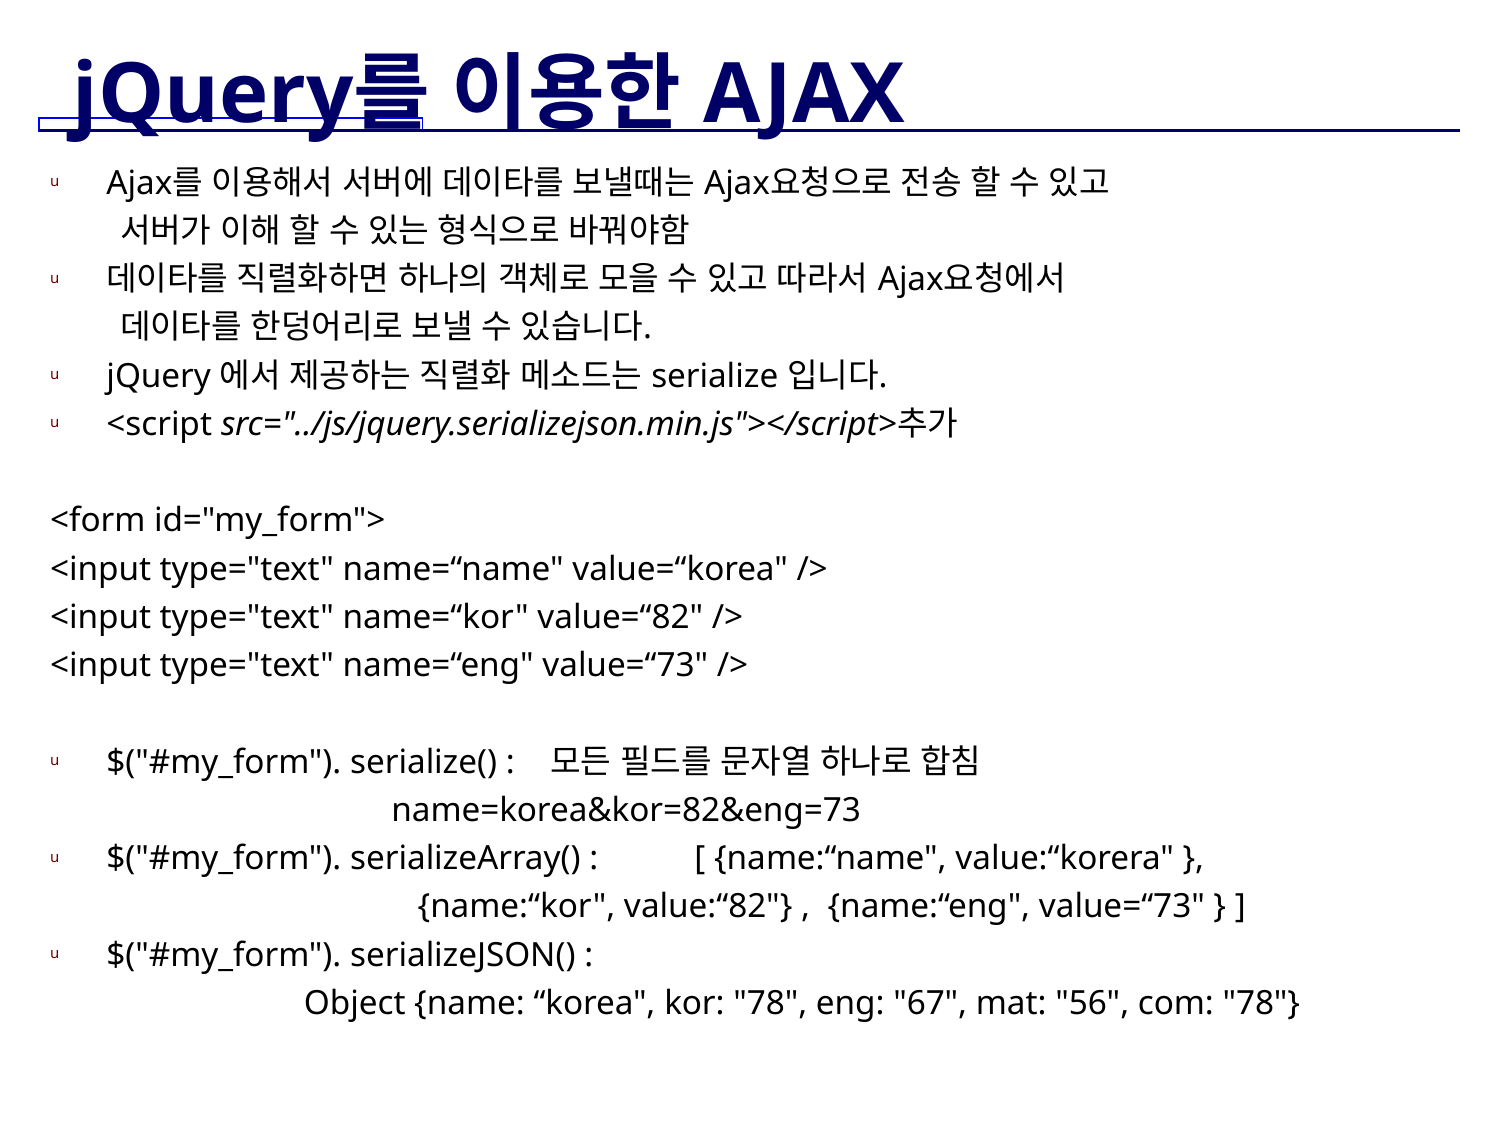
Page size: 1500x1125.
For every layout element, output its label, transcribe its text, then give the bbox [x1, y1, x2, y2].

title jQuery를 이용한 AJAX [58, 31, 1077, 110]
list Ajax를 이용해서 서버에 데이타를 보낼때는 Ajax요청으로 전송 할 수 있고 서버가 이해 할 수 있는 형식으로 바꿔야함 데이타를 직렬화하면 하나의 객체로 모을 수 있고 따라서 Ajax요청에서 데이타를 한덩어리로 보낼 수 있습니다. jQuery 에서 제공하는 직렬화 메소드는 serialize 입니다. <script src="../js/jquery.serializejson.min.js"></script>추가 <form id="my_form"> <input type="text" name=“name" value=“korea" /> <input type="text" name=“kor" value=“82" /> <input type="text" name=“eng" value=“73" /> $("#my_form"). serialize() : 모든 필드를 문자열 하나로 합침 name=korea&kor=82&eng=73 $("#my_form"). serializeArray() : [ {name:“name", value:“korera" }, {name:“kor", value:“82"} , {name:“eng", value=“73" } ] $("#my_form"). serializeJSON() : Object {name: “korea", kor: "78", eng: "67", mat: "56", com: "78"} [35, 153, 1462, 1096]
